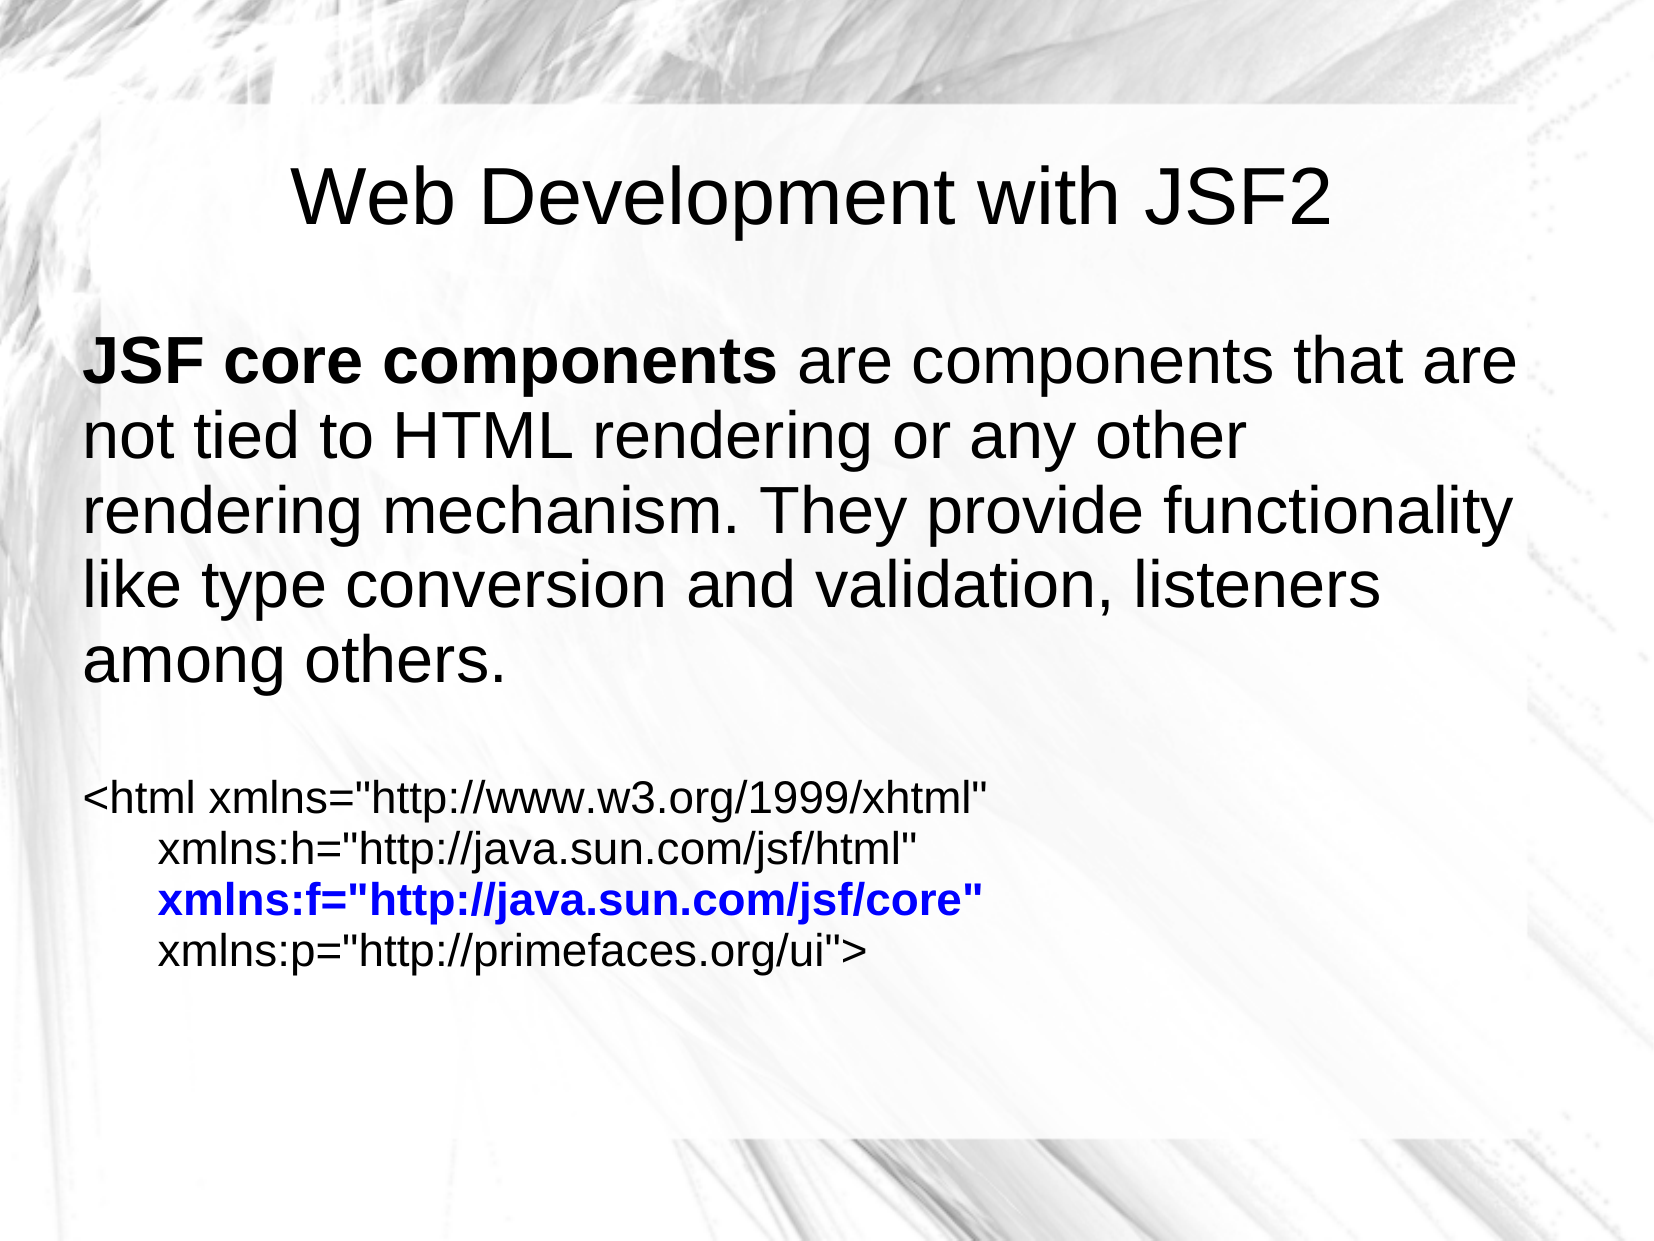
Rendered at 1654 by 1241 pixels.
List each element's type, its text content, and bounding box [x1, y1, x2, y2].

title Web Development with JSF2 [118, 112, 1506, 281]
picture [0, 0, 1654, 1241]
subtitle JSF core components are components that are not tied to HTML rendering or any other rendering mechanism. They provide functionality like type conversion and validation, listeners among others. <html xmlns="http://www.w3.org/1999/xhtml" xmlns:h="http://java.sun.com/jsf/html" xmlns:f="http://java.sun.com/jsf/core" xmlns:p="http://primefaces.org/ui"> [82, 290, 1538, 1010]
